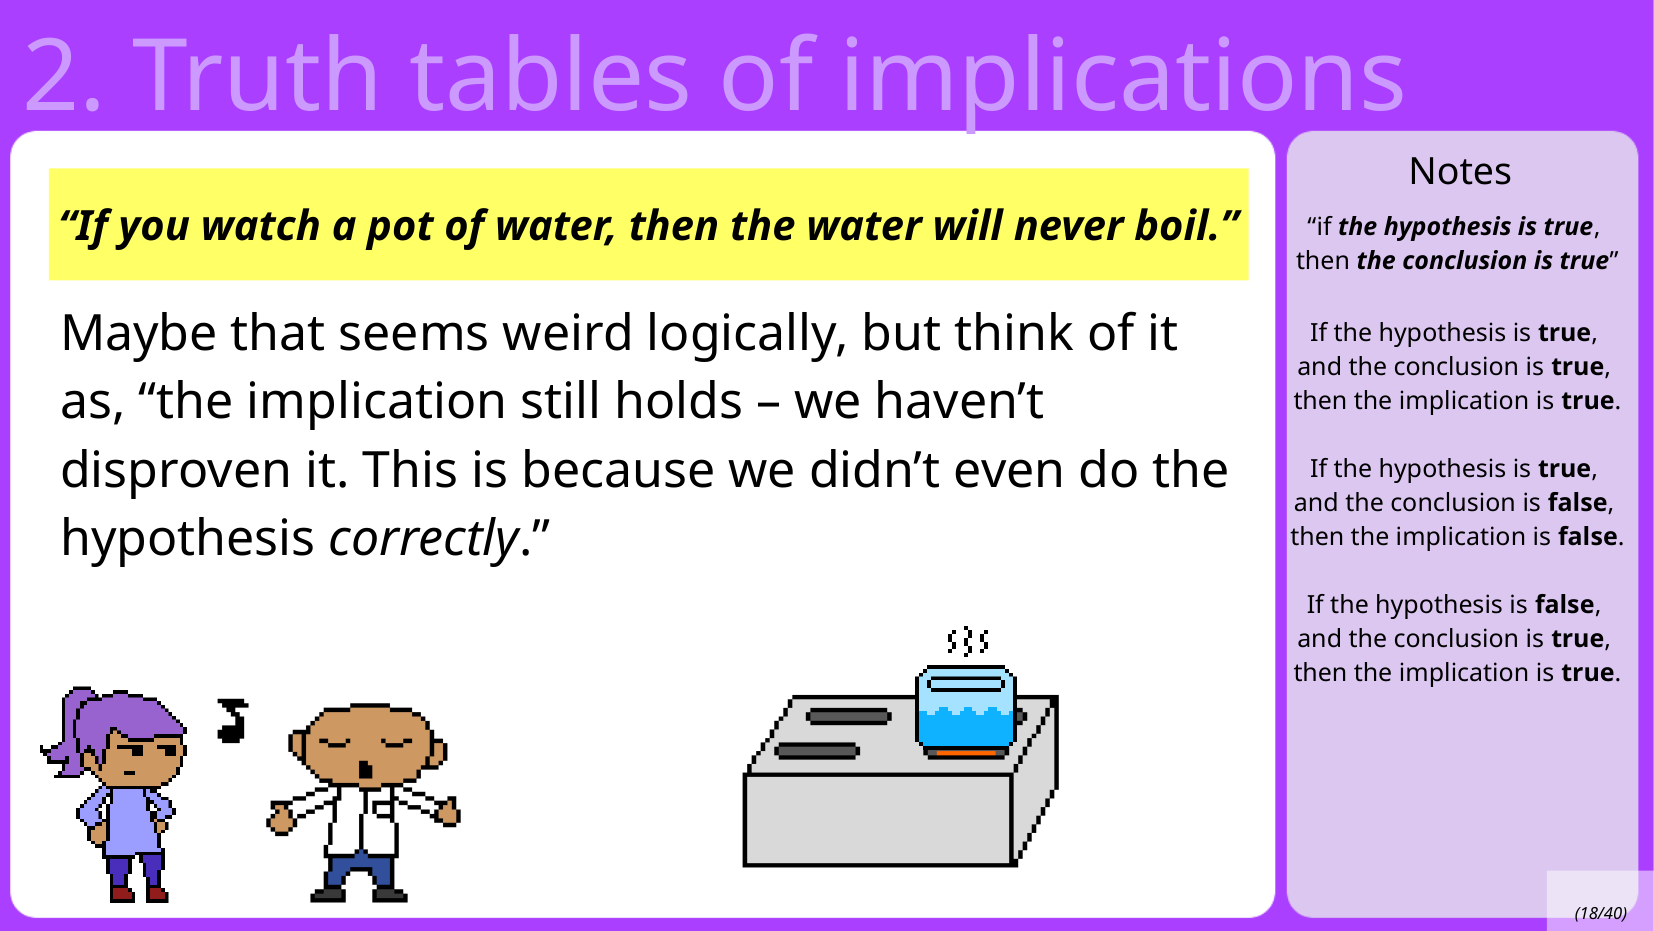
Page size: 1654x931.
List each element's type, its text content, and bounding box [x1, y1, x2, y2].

text_box Notes [1546, 870, 1654, 877]
title 2. Truth tables of implications [22, 13, 1511, 130]
text_box If the hypothesis is true, and the conclusion is true, then the implication is true. If the hypothesis is true, and the conclusion is false, then the implication is false. If the hypothesis is false, and the conclusion is true, then the implication is true. [1266, 314, 1649, 623]
text_box “if the hypothesis is true, then the conclusion is true” [1266, 196, 1648, 290]
text_box “If you watch a pot of water, then the water will never boil.” [48, 168, 1249, 281]
picture [0, 0, 1654, 931]
text_box (<number>/40) [1546, 877, 1654, 931]
text_box Maybe that seems weird logically, but think of it as, “the implication still holds – we haven’t disproven it. This is because we didn’t even do the hypothesis correctly.” [60, 297, 1250, 522]
text_box Notes [1290, 141, 1631, 196]
